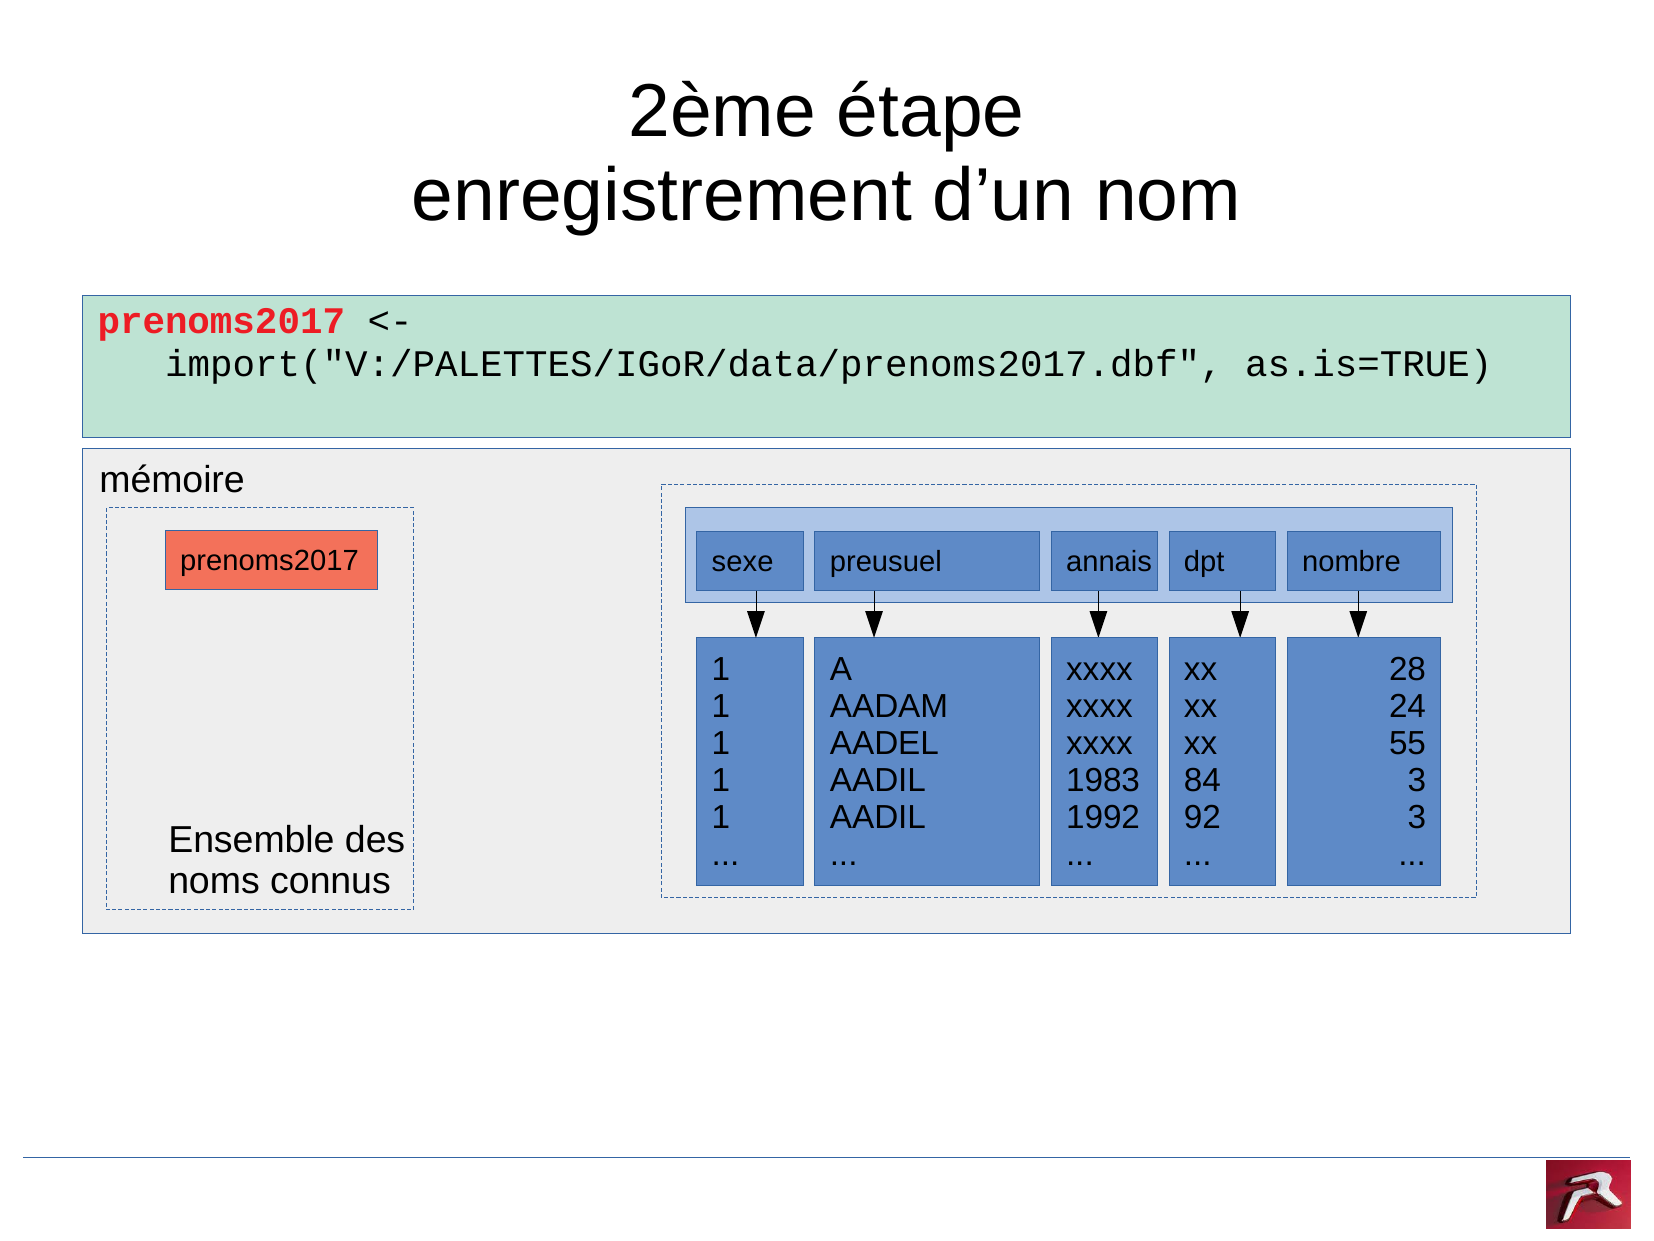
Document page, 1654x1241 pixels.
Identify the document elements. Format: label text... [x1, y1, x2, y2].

title 2ème étape enregistrement d’un nom [82, 49, 1571, 257]
text_box nombre [1287, 531, 1441, 591]
text_box A AADAM AADEL AADIL AADIL ... [814, 637, 1040, 886]
text_box mémoire [84, 451, 260, 508]
text_box dpt [1169, 531, 1276, 591]
text_box 1 1 1 1 1 ... [696, 637, 804, 886]
text_box sexe [696, 531, 804, 591]
text_box 28 24 55 3 3 ... [1287, 637, 1441, 886]
text_box xxxx xxxx xxxx 1983 1992 ... [1051, 637, 1158, 886]
text_box annais [1051, 531, 1158, 591]
text_box prenoms2017 <- import("V:/PALETTES/IGoR/data/prenoms2017.dbf", as.is=TRUE) [82, 295, 1571, 438]
text_box prenoms2017 [165, 530, 378, 590]
text_box [82, 448, 1571, 934]
picture [1546, 1160, 1631, 1229]
text_box xx xx xx 84 92 ... [1169, 637, 1276, 886]
text_box preusuel [814, 531, 1040, 591]
text_box Ensemble des noms connus [153, 810, 431, 910]
